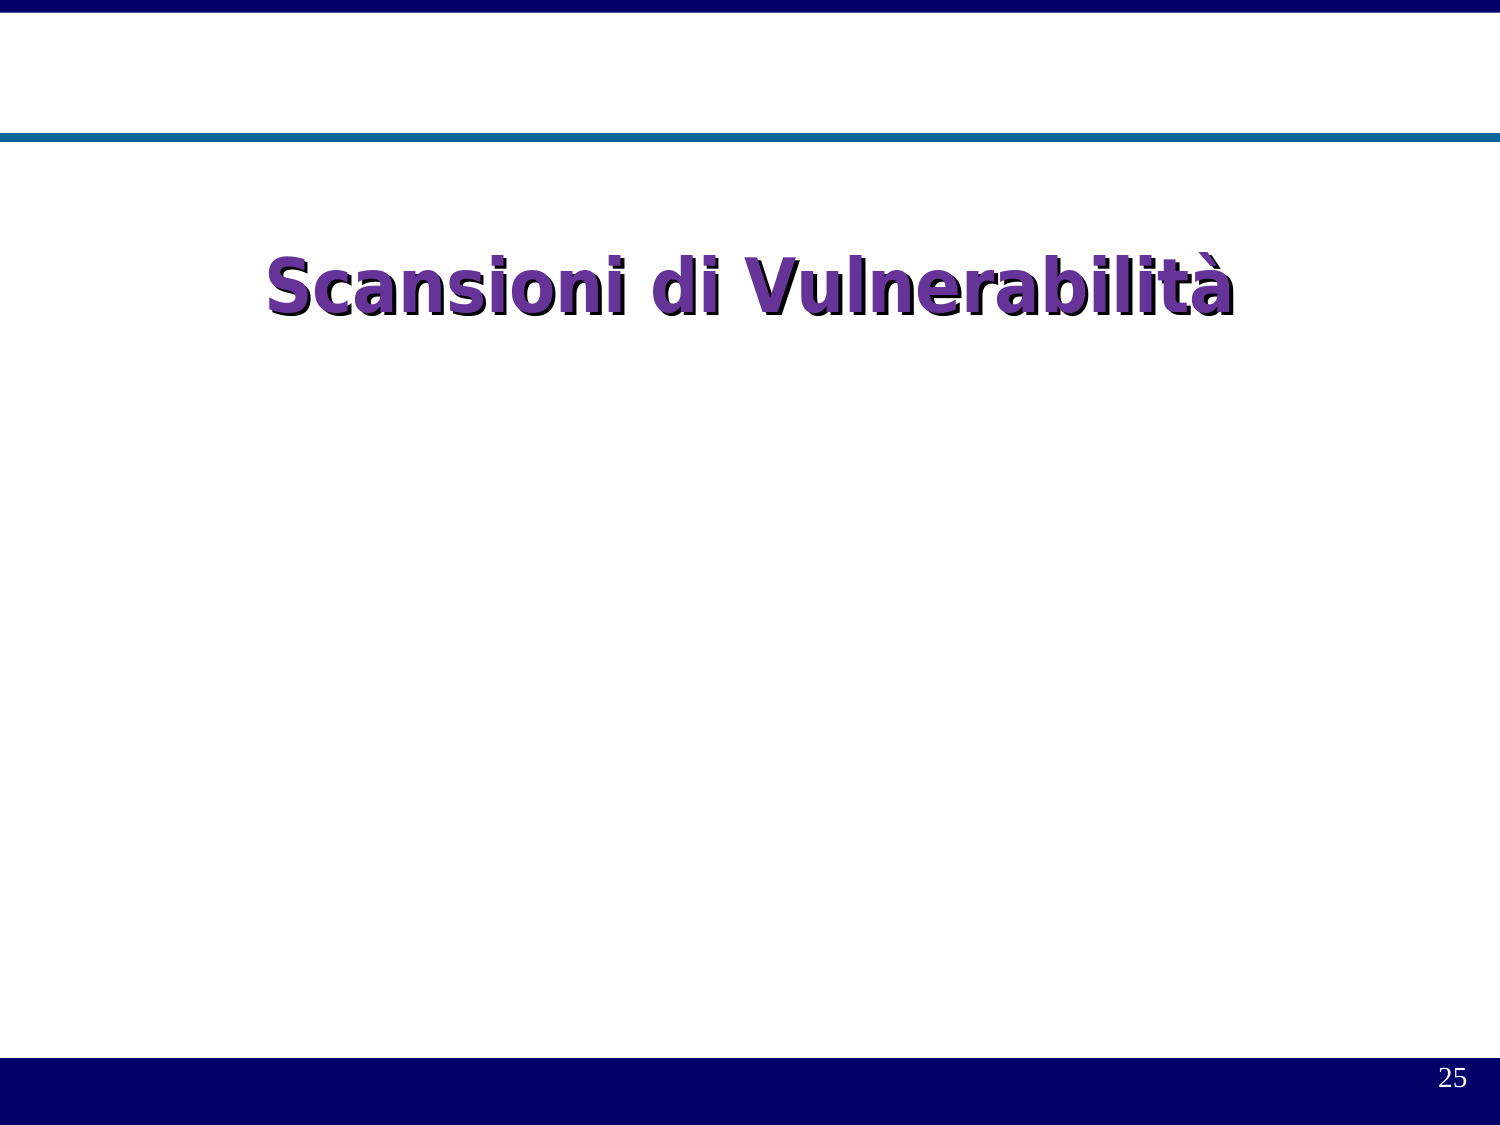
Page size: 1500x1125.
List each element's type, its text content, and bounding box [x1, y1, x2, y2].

subtitle Scansioni di Vulnerabilità [30, 0, 1471, 580]
